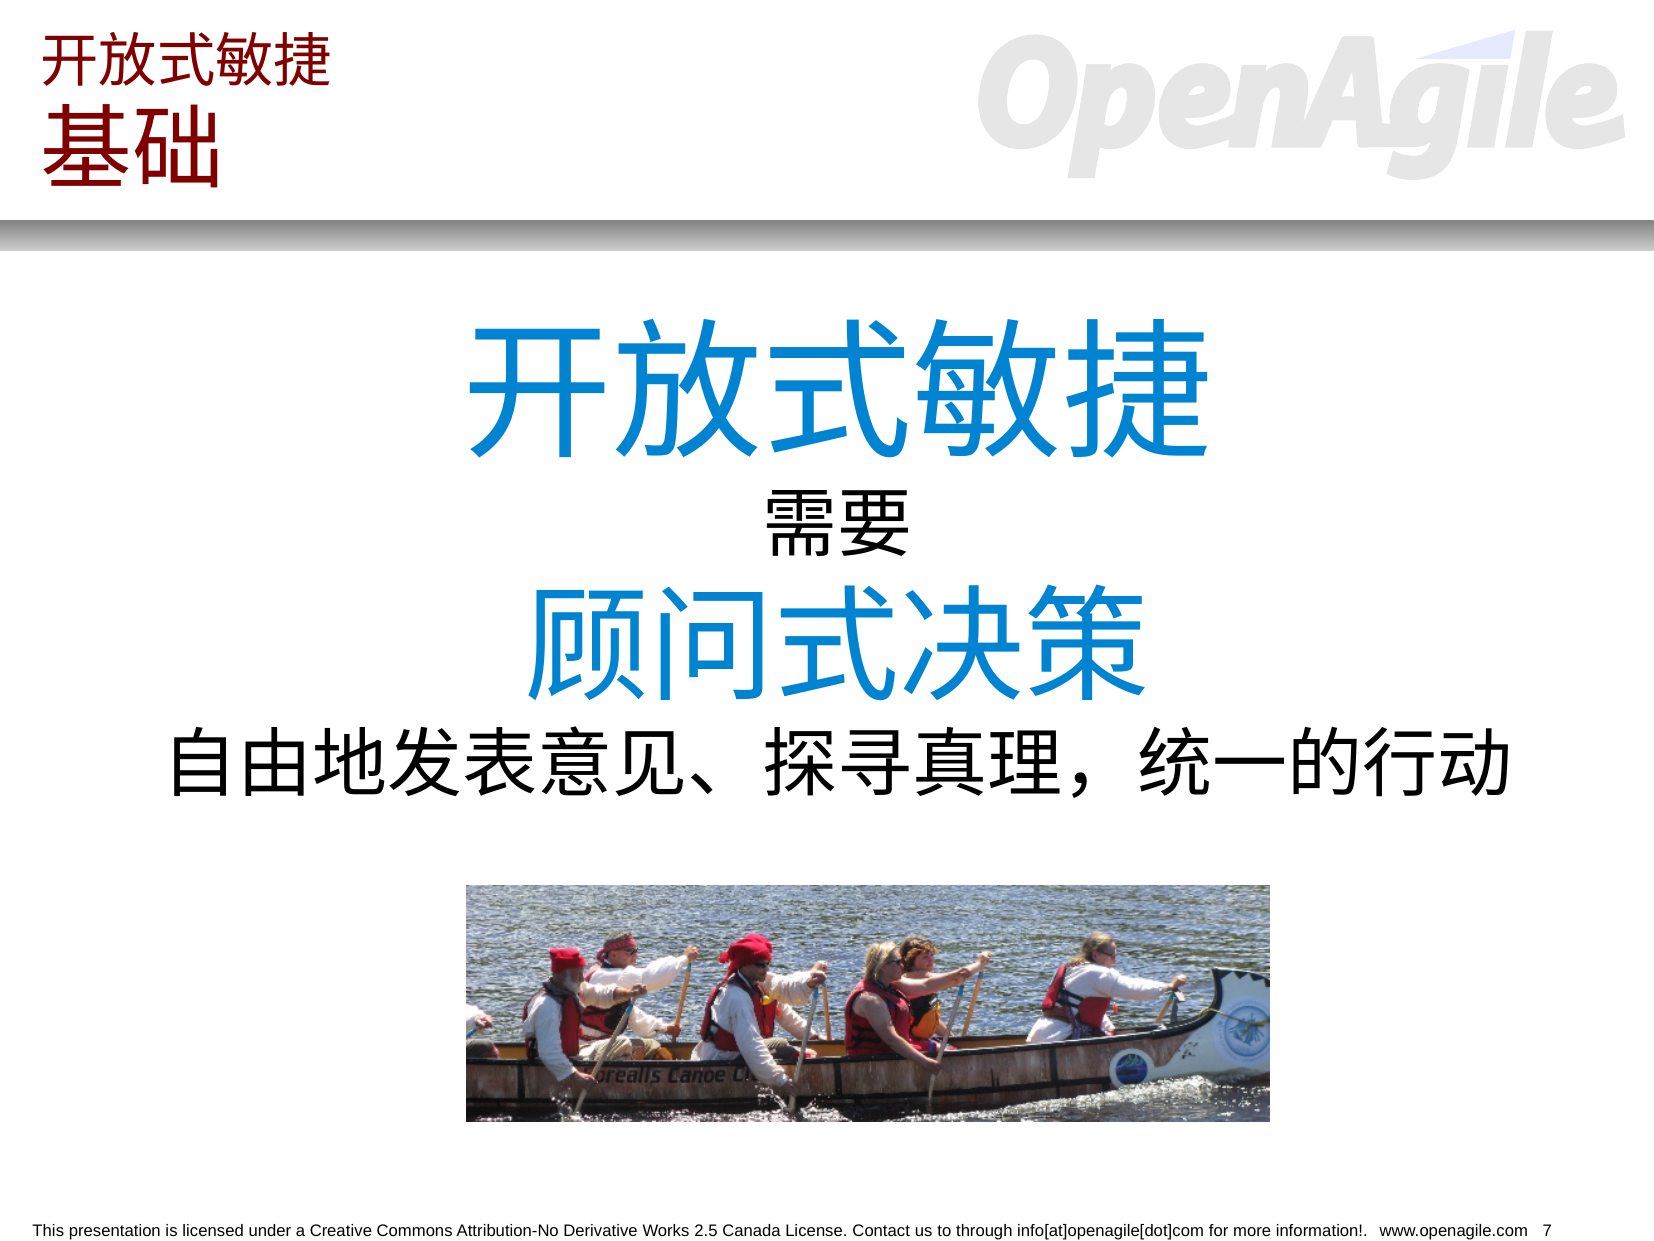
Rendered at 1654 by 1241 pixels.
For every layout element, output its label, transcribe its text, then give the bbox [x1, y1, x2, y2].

list 开放式敏捷 需要 顾问式决策 自由地发表意见、探寻真理，统一的行动 [29, 295, 1646, 806]
picture [466, 885, 1270, 1123]
title 开放式敏捷 基础 [40, 26, 1654, 204]
